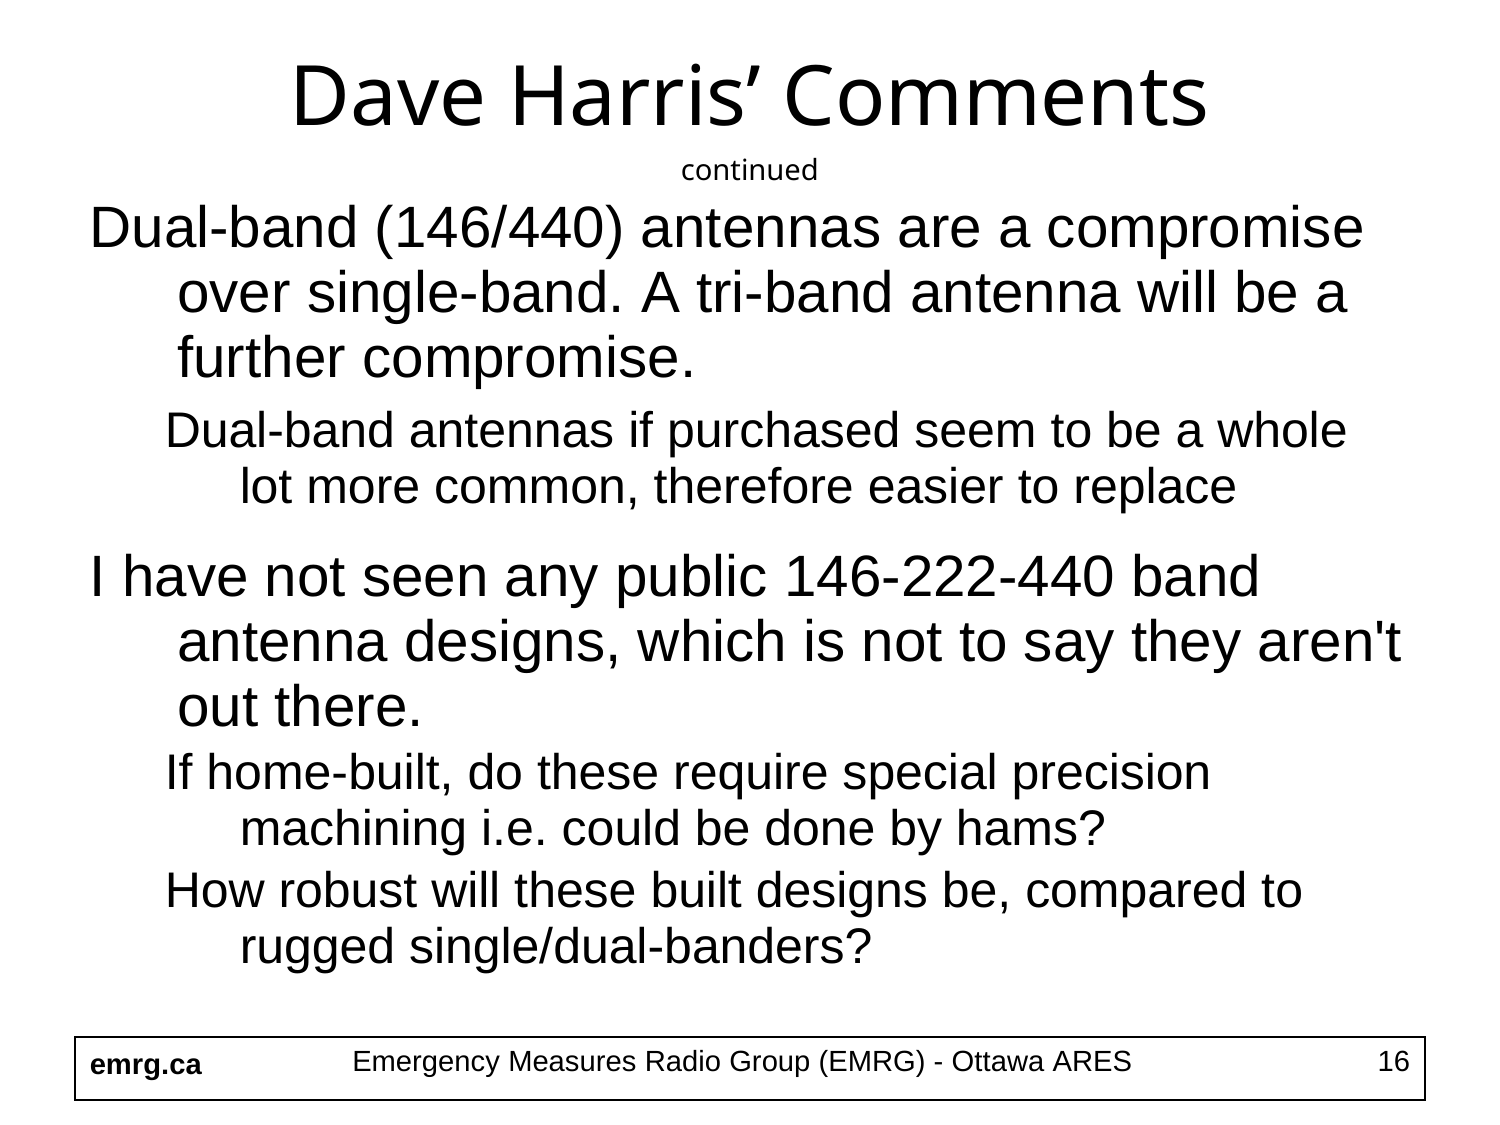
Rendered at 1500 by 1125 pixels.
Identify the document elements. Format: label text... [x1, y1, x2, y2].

title Dave Harris’ Comments continued [75, 18, 1426, 207]
list Dual-band (146/440) antennas are a compromise over single-band. A tri-band antenna will be a further compromise. Dual-band antennas if purchased seem to be a whole lot more common, therefore easier to replace I have not seen any public 146-222-440 band antenna designs, which is not to say they aren't out there. If home-built, do these require special precision machining i.e. could be done by hams? How robust will these built designs be, compared to rugged single/dual-banders? [75, 207, 1426, 1040]
